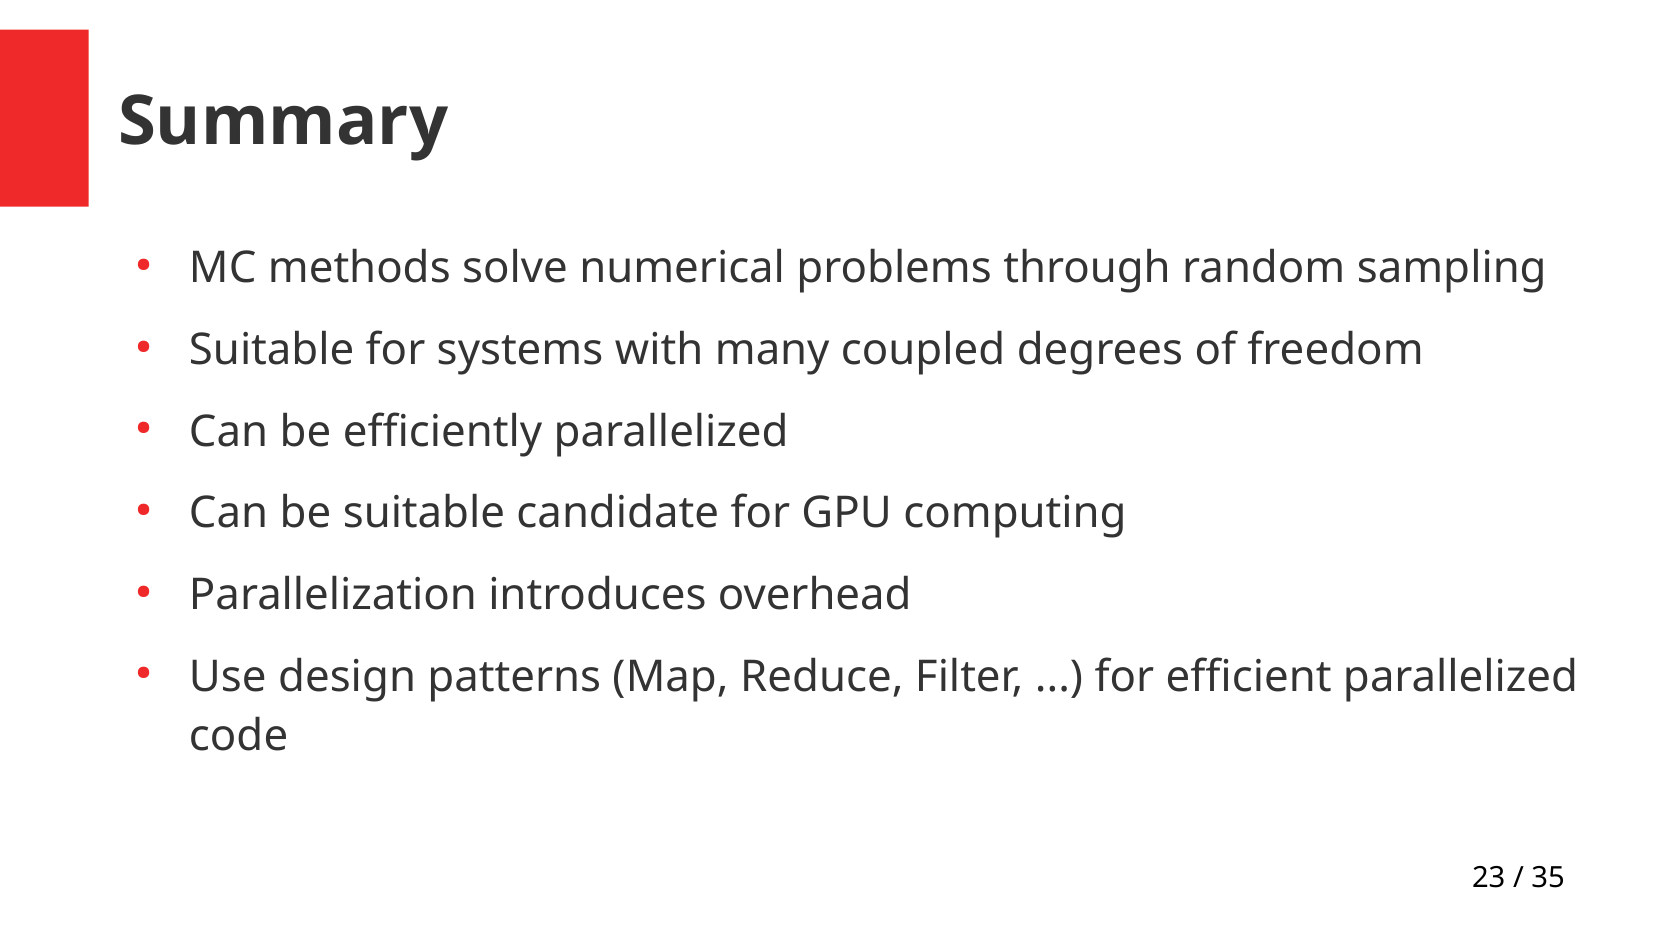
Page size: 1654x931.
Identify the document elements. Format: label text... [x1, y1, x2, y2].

title Summary [118, 29, 1595, 207]
list MC methods solve numerical problems through random sampling Suitable for systems with many coupled degrees of freedom Can be efficiently parallelized Can be suitable candidate for GPU computing Parallelization introduces overhead Use design patterns (Map, Reduce, Filter, ...) for efficient parallelized code [118, 236, 1595, 798]
